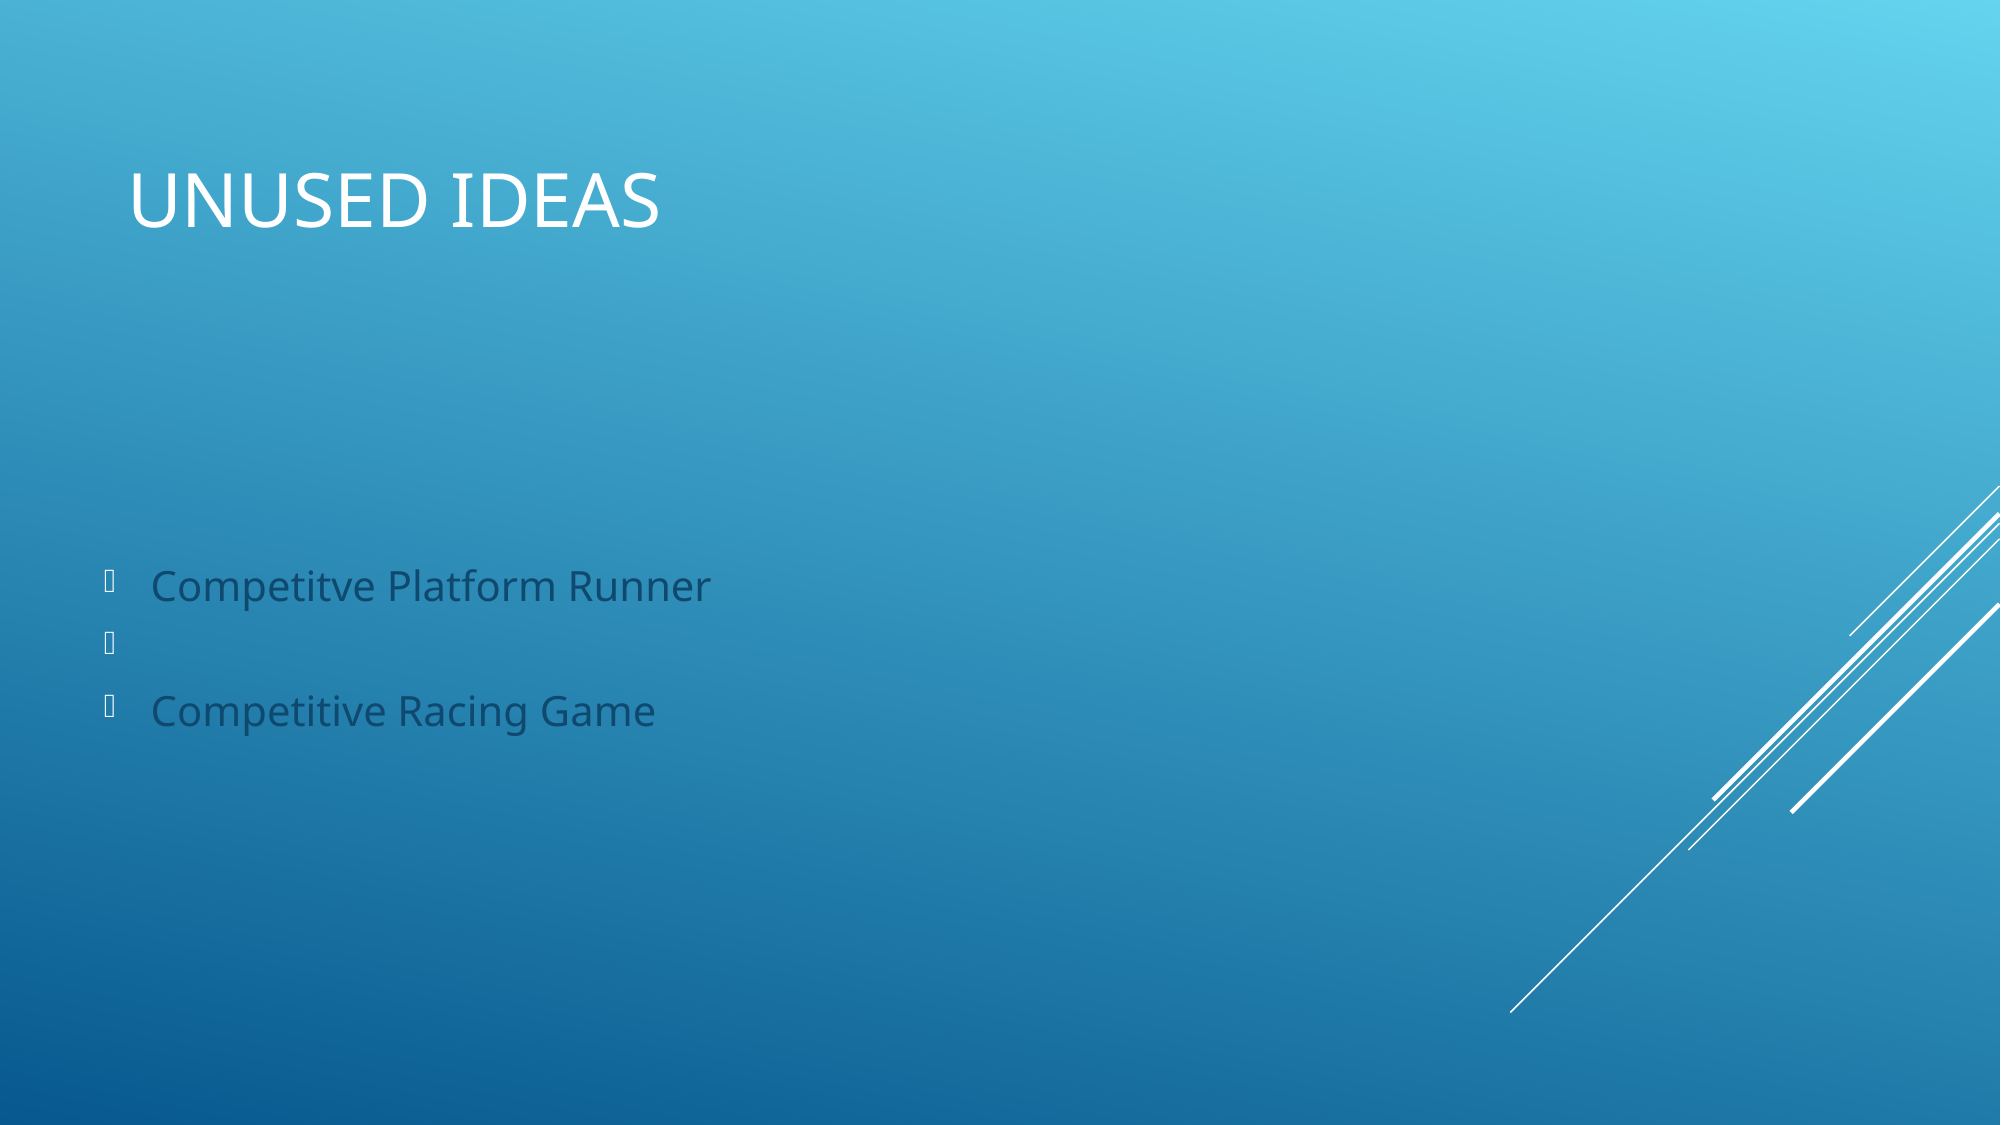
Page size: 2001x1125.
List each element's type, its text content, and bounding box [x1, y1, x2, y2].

list Competitve Platform Runner Competitive Racing Game [88, 350, 1489, 944]
title Unused ideas [112, 74, 1513, 322]
